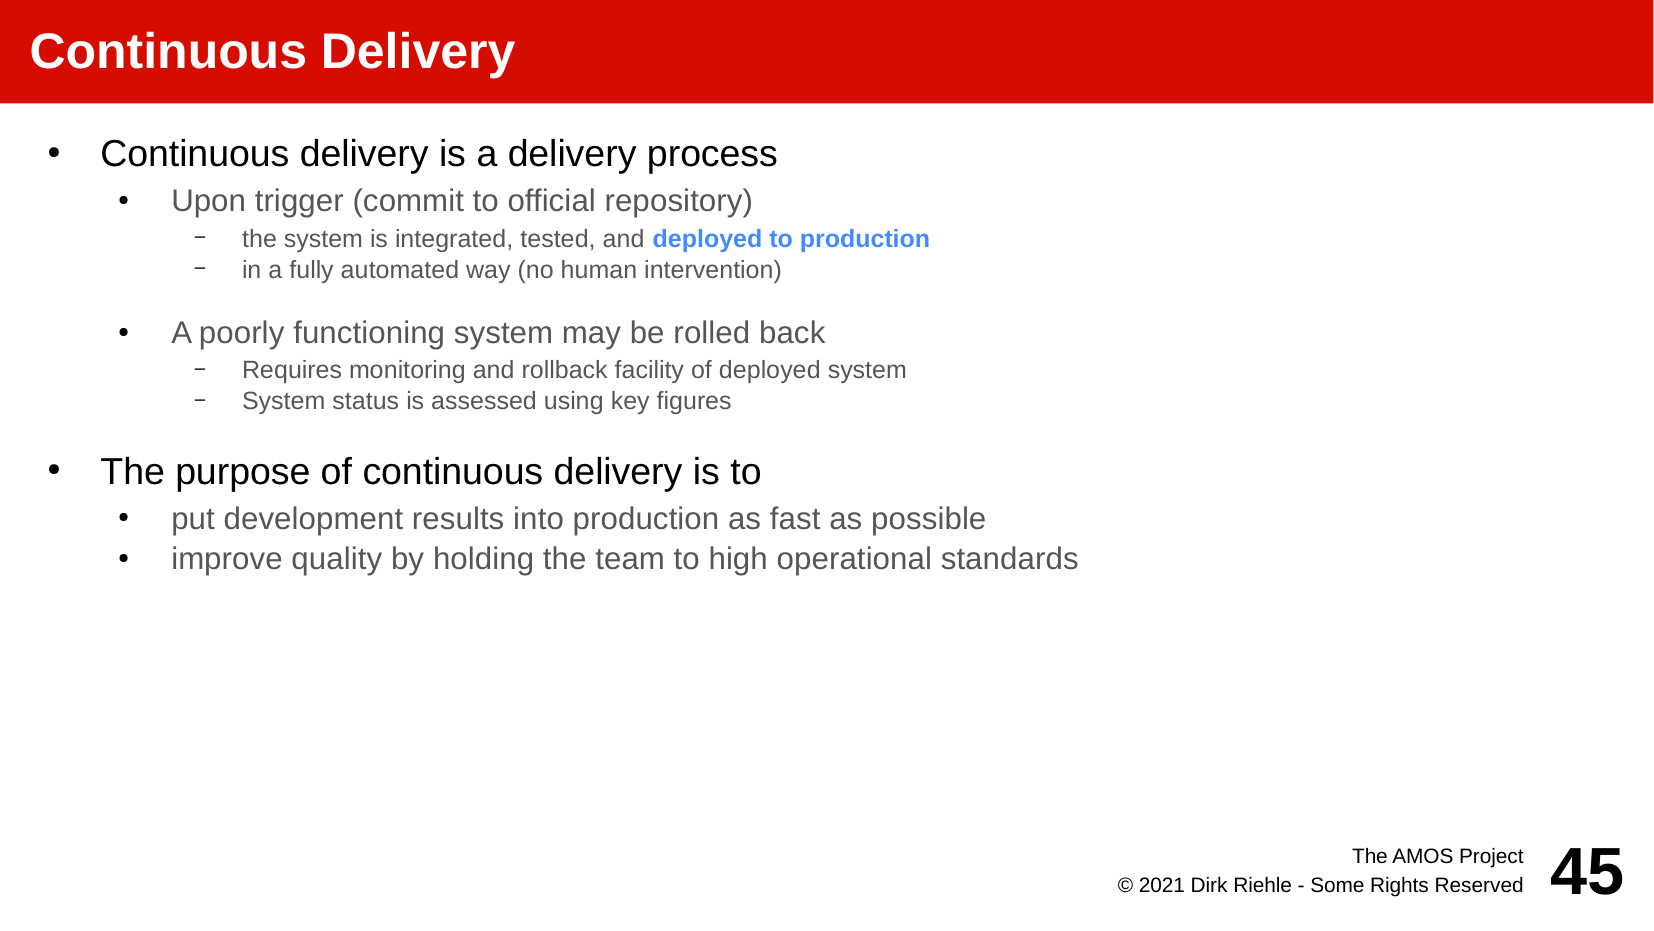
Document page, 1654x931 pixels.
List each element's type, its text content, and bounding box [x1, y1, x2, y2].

list Continuous delivery is a delivery process Upon trigger (commit to official repository) the system is integrated, tested, and deployed to production in a fully automated way (no human intervention) A poorly functioning system may be rolled back Requires monitoring and rollback facility of deployed system System status is assessed using key figures The purpose of continuous delivery is to put development results into production as fast as possible improve quality by holding the team to high operational standards [29, 132, 1625, 813]
title Continuous Delivery [0, 0, 1654, 104]
